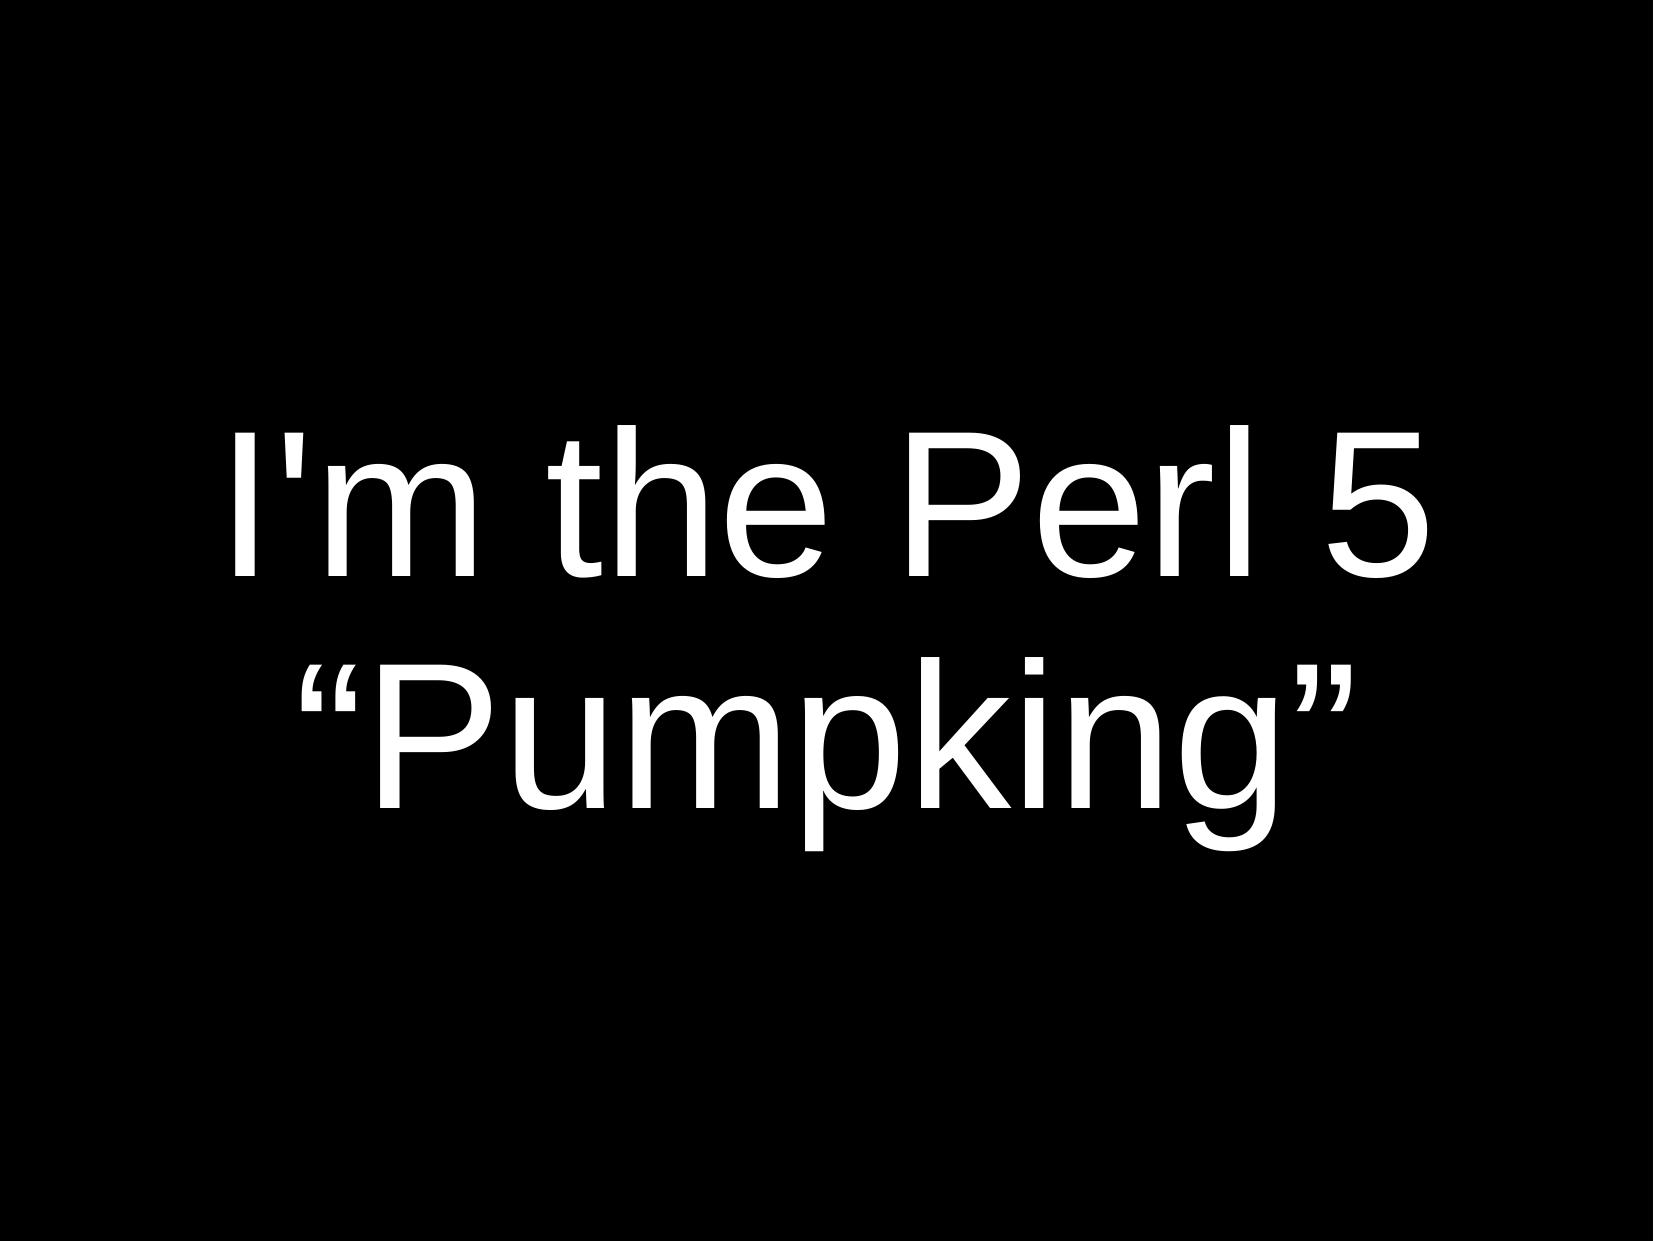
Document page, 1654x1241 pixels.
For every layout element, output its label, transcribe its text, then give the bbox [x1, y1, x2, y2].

title I'm the Perl 5 “Pumpking” [82, 101, 1571, 1140]
